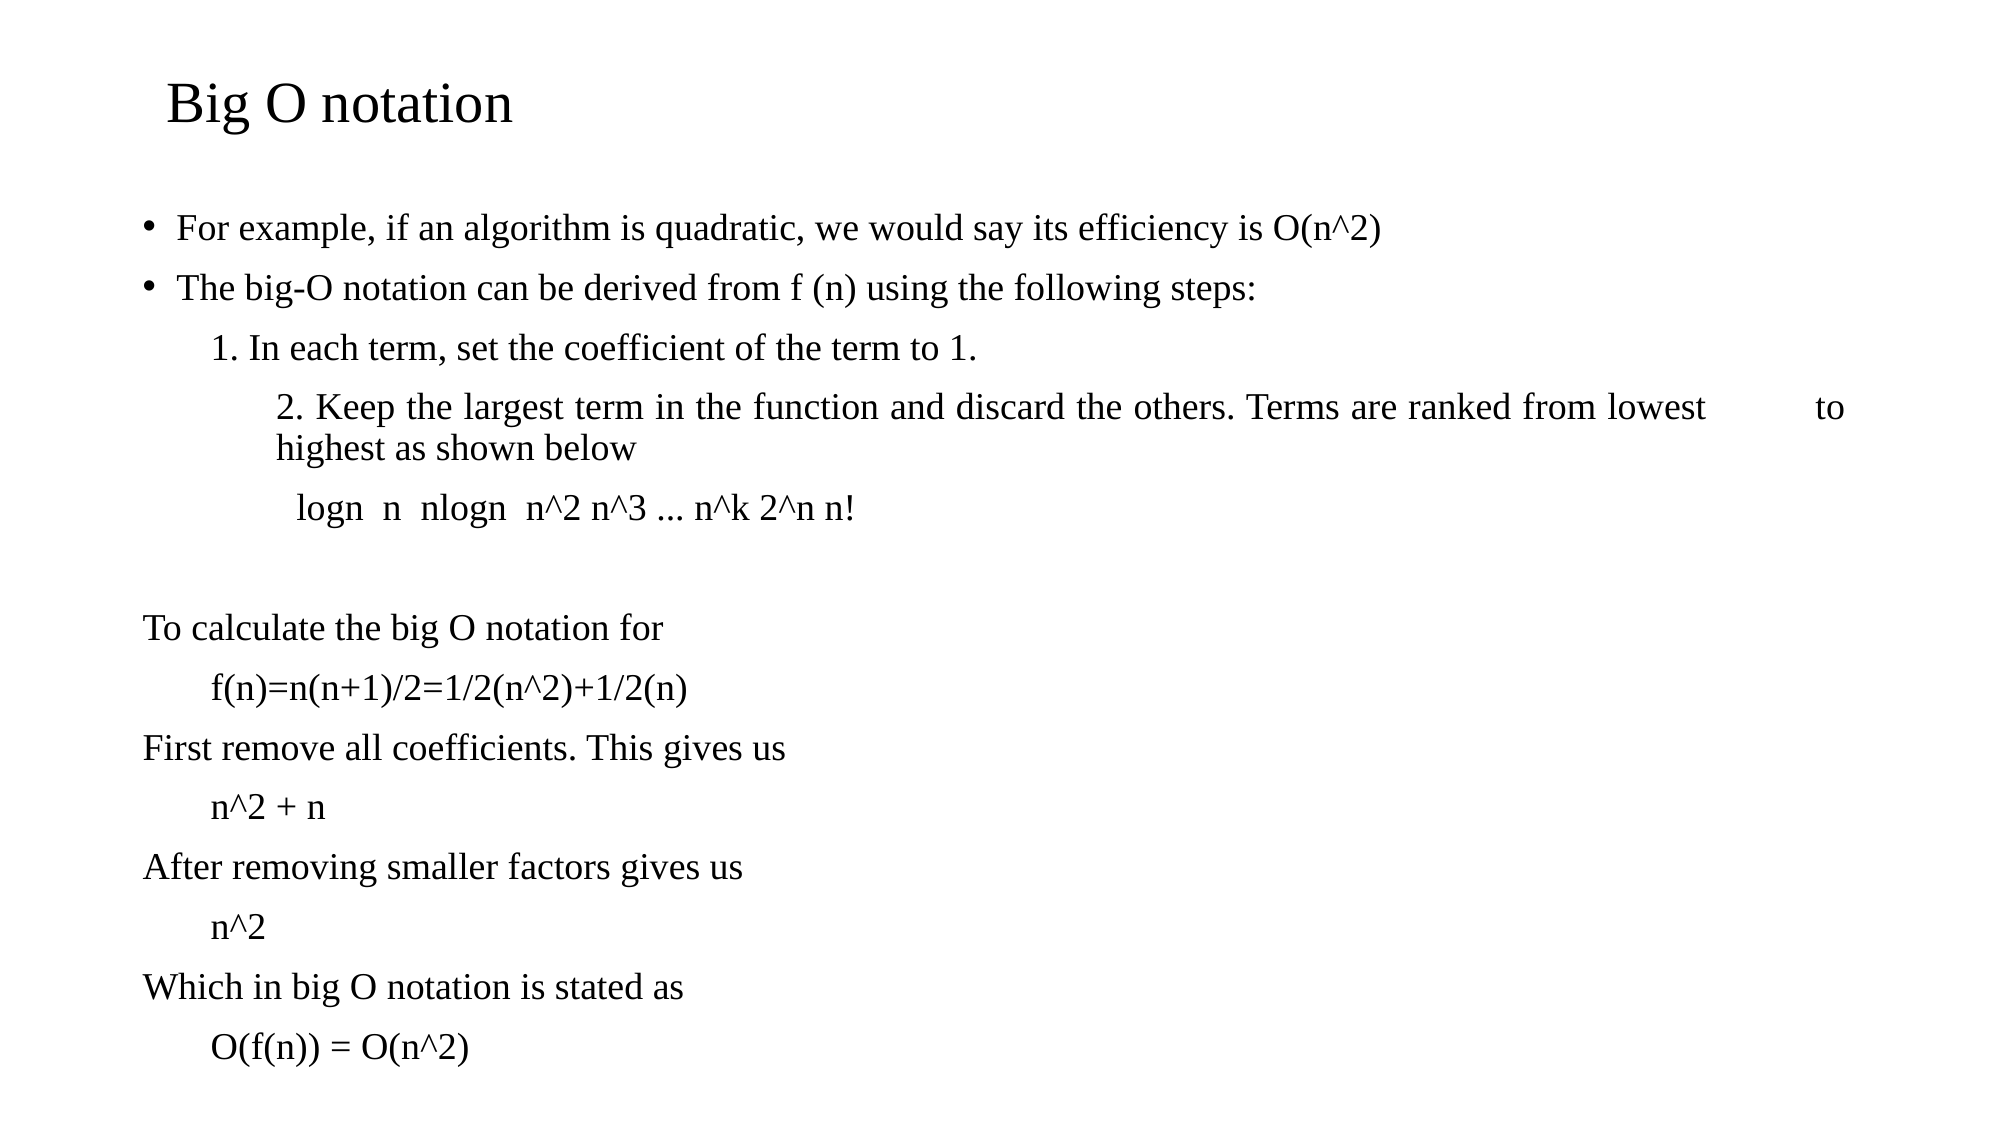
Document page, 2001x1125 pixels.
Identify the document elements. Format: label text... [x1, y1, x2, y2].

list For example, if an algorithm is quadratic, we would say its efficiency is O(n^2) The big-O notation can be derived from f (n) using the following steps: 1. In each term, set the coefficient of the term to 1. 2. Keep the largest term in the function and discard the others. Terms are ranked from lowest to highest as shown below logn n nlogn n^2 n^3 ... n^k 2^n n! To calculate the big O notation for f(n)=n(n+1)/2=1/2(n^2)+1/2(n) First remove all coefficients. This gives us n^2 + n After removing smaller factors gives us n^2 Which in big O notation is stated as O(f(n)) = O(n^2) [127, 200, 1863, 1084]
title Big O notation [151, 59, 1863, 149]
